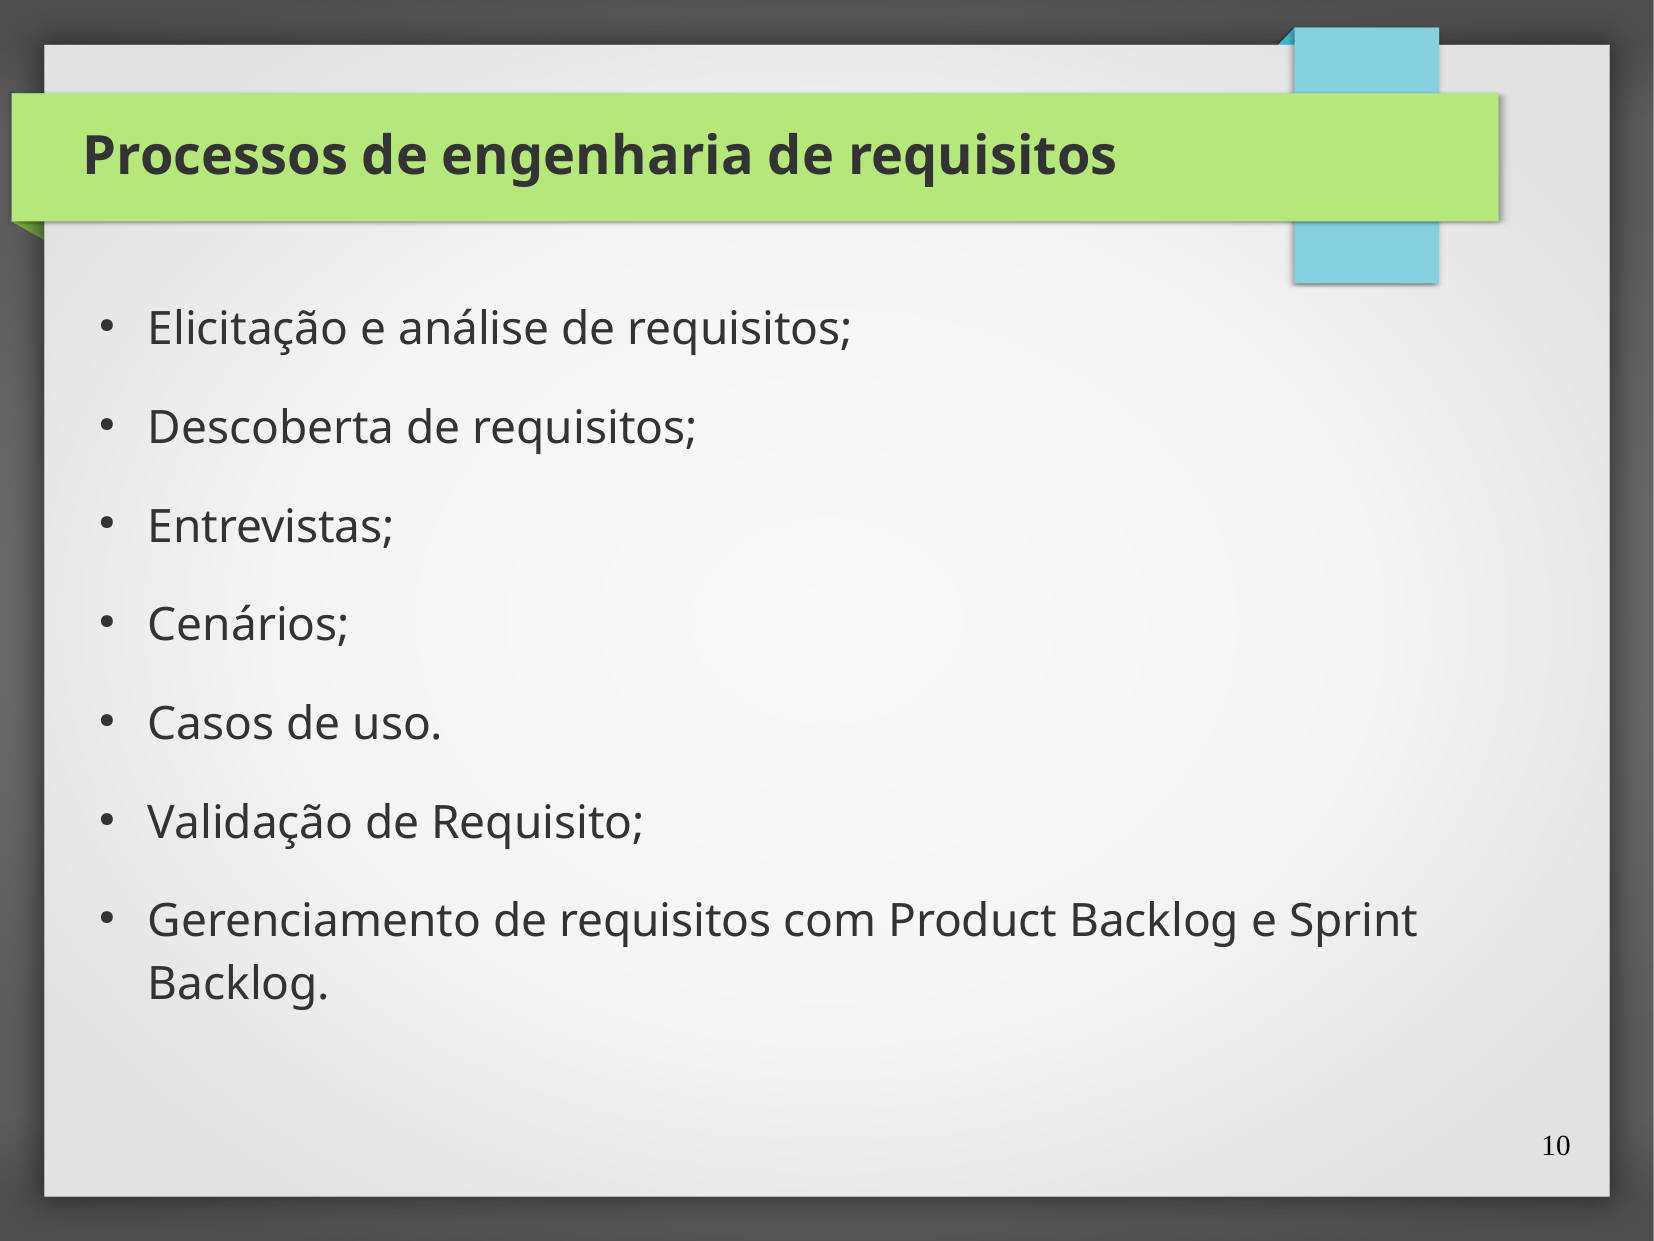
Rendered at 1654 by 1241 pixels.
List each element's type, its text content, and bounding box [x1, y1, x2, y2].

picture [0, 0, 1654, 1241]
list Elicitação e análise de requisitos; Descoberta de requisitos; Entrevistas; Cenários; Casos de uso. Validação de Requisito; Gerenciamento de requisitos com Product Backlog e Sprint Backlog. [82, 295, 1571, 1015]
title Processos de engenharia de requisitos [82, 90, 1264, 217]
